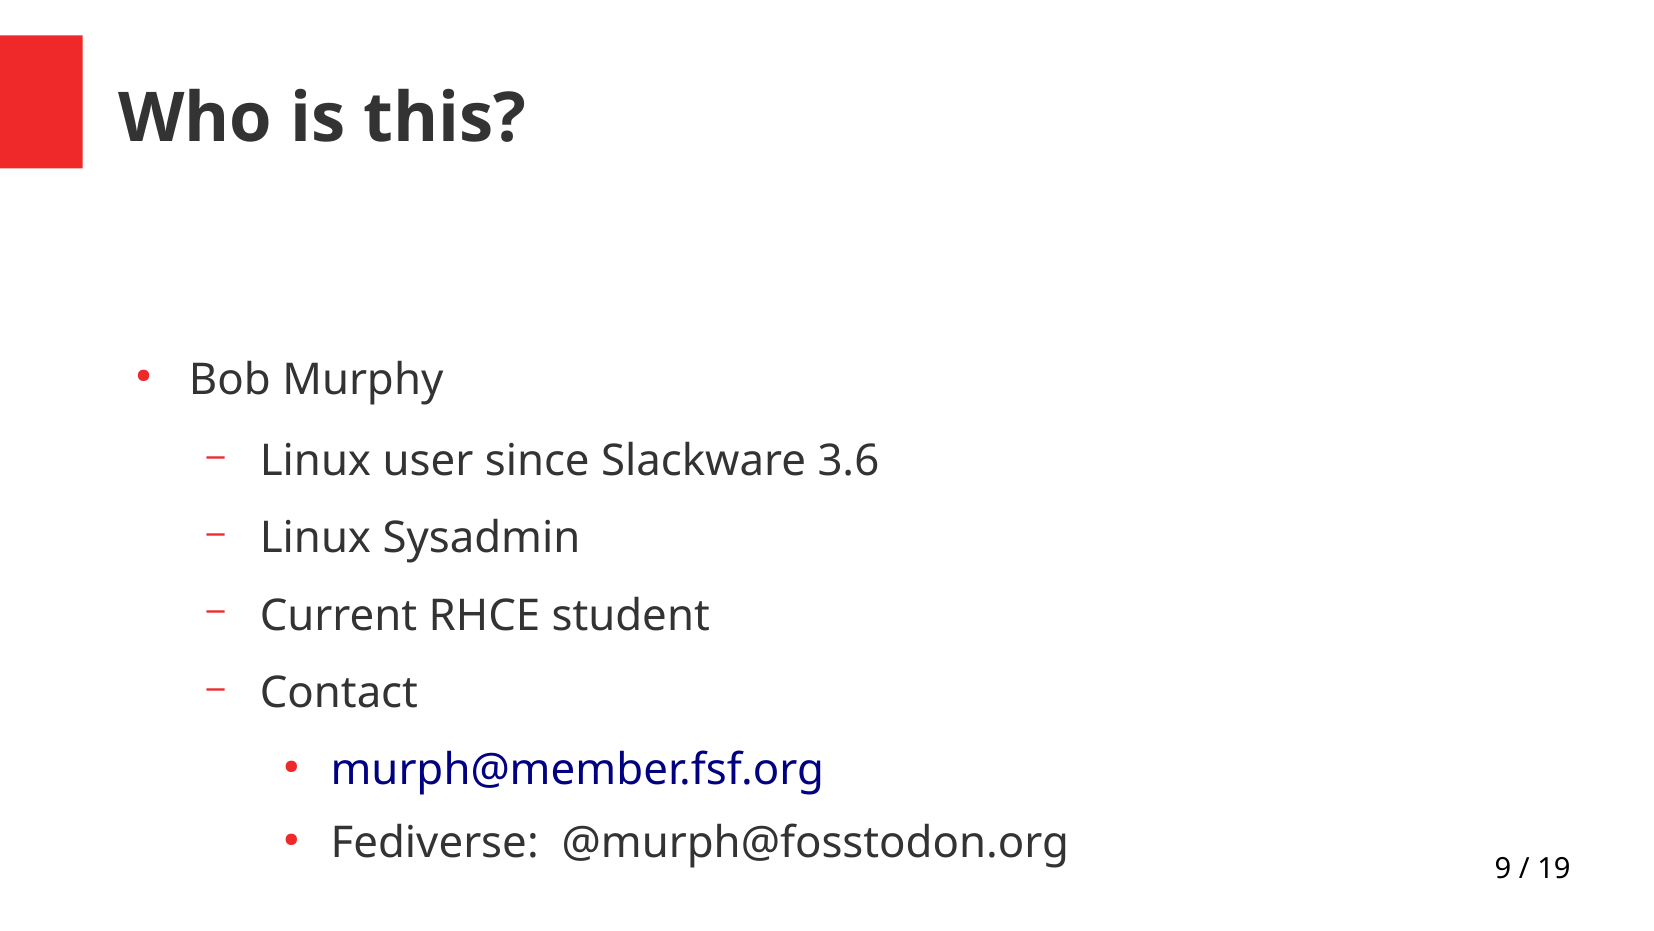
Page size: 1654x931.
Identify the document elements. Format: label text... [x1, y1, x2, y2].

list Bob Murphy Linux user since Slackware 3.6 Linux Sysadmin Current RHCE student Contact murph@member.fsf.org Fediverse: @murph@fosstodon.org [118, 265, 1536, 806]
title Who is this? [118, 37, 1571, 193]
